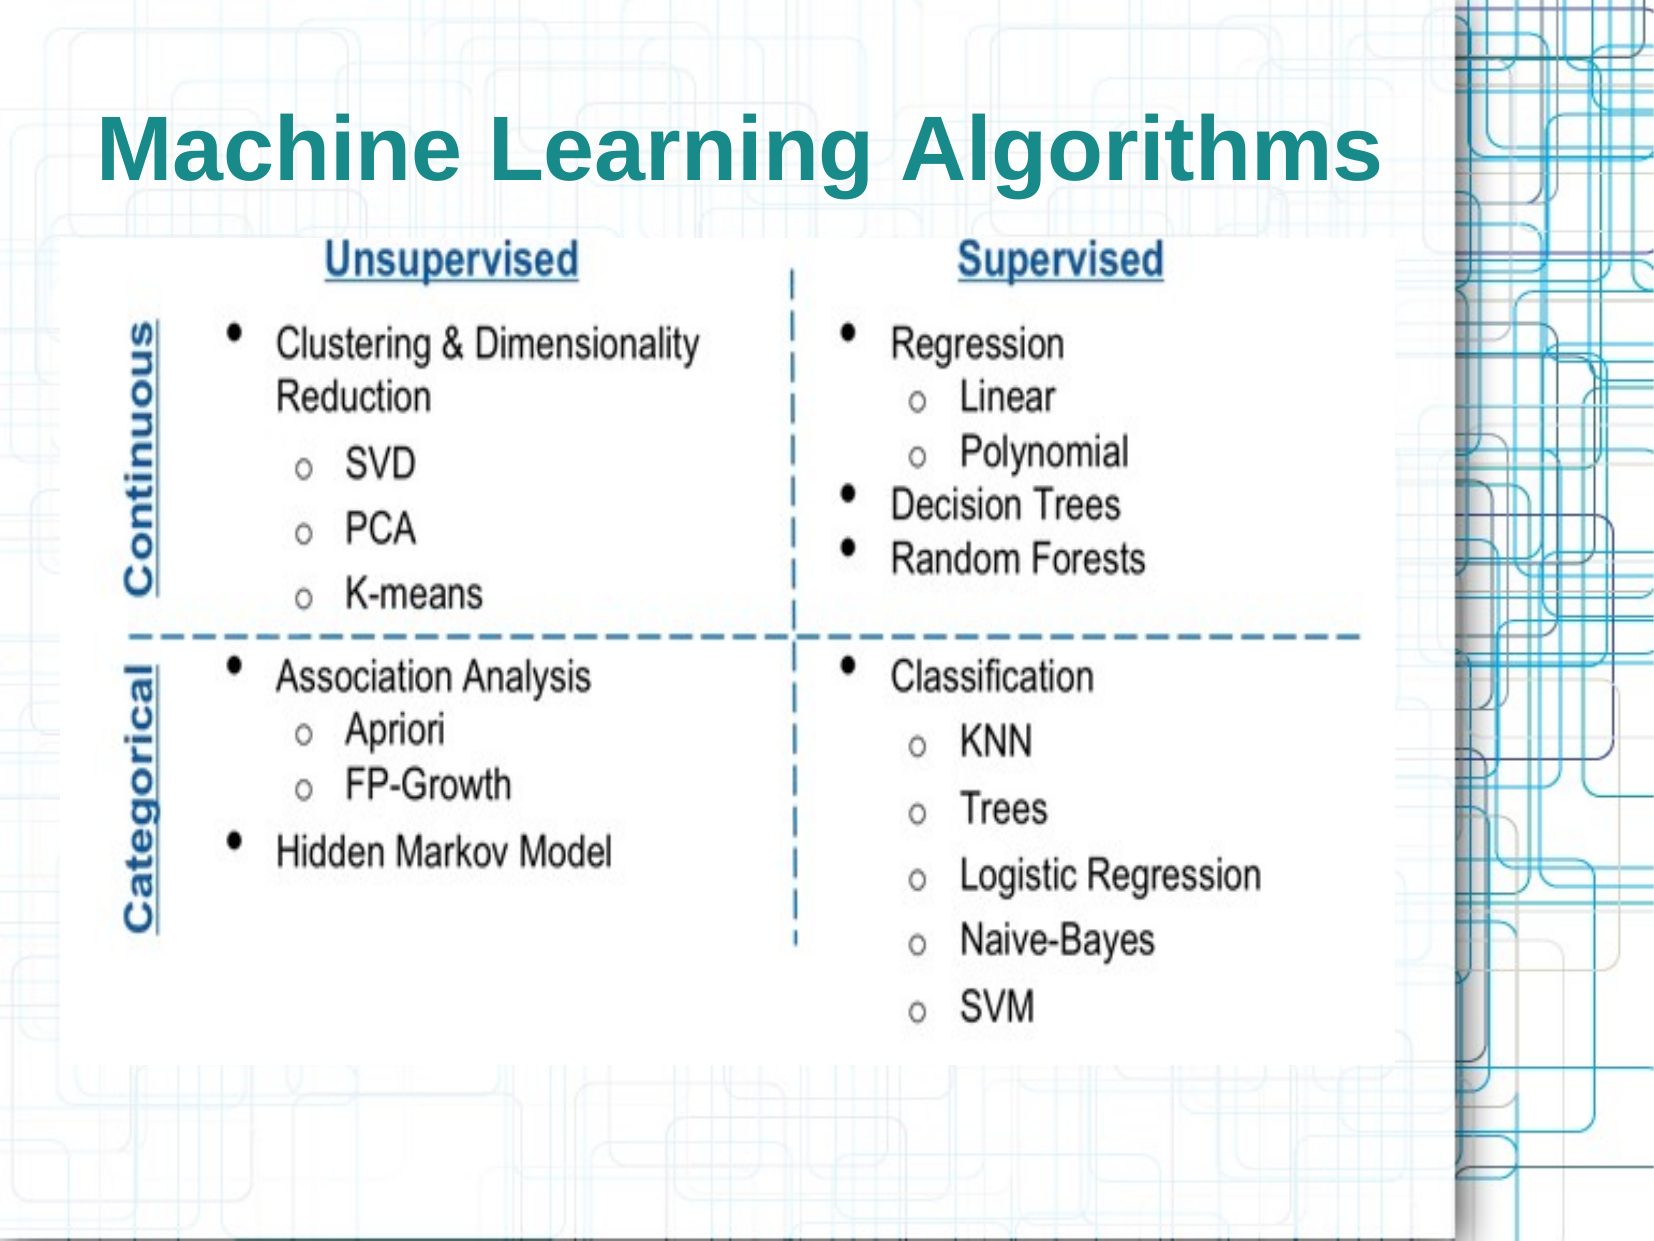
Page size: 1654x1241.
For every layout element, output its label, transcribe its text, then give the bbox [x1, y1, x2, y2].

picture [0, 0, 1654, 1241]
title Machine Learning Algorithms [0, 45, 1486, 253]
